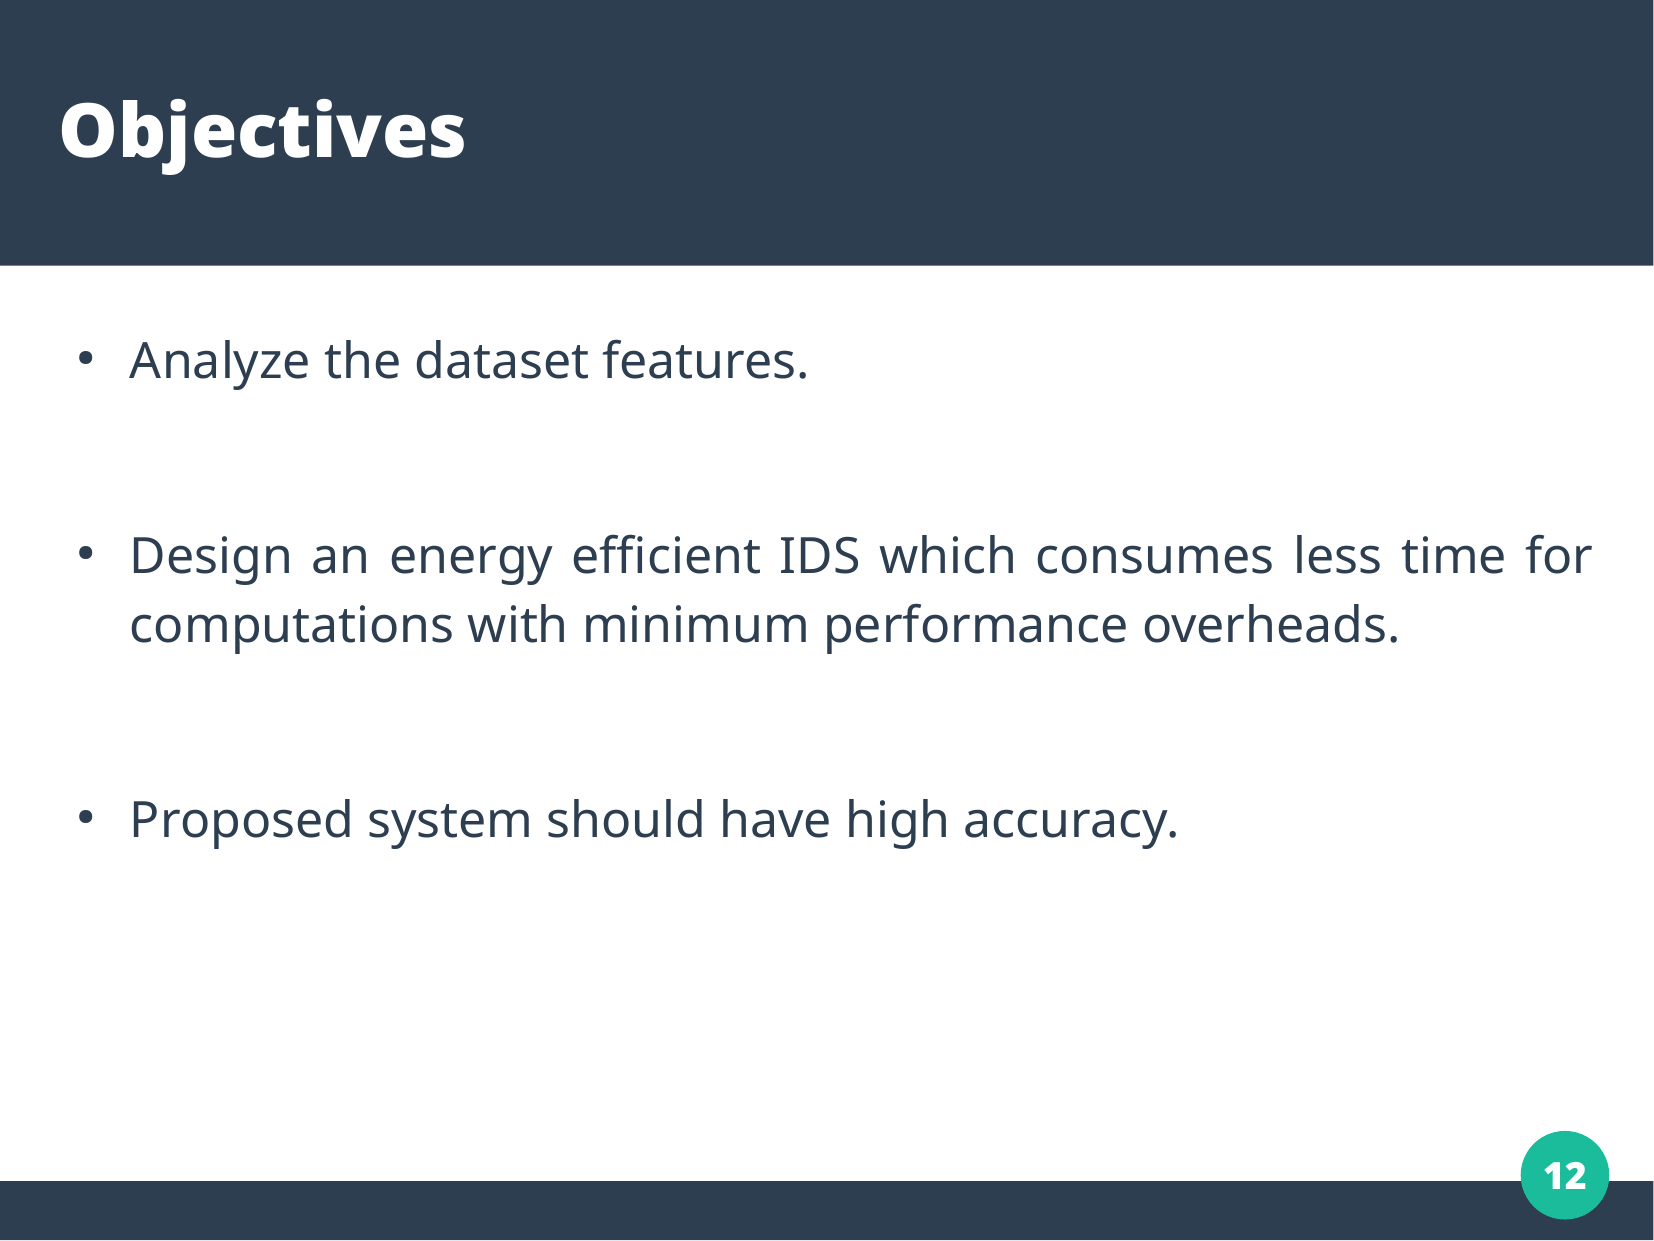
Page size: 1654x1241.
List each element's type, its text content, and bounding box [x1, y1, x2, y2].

title Objectives [59, 49, 1595, 207]
list Analyze the dataset features. Design an energy efficient IDS which consumes less time for computations with minimum performance overheads. Proposed system should have high accuracy. [59, 324, 1595, 1152]
